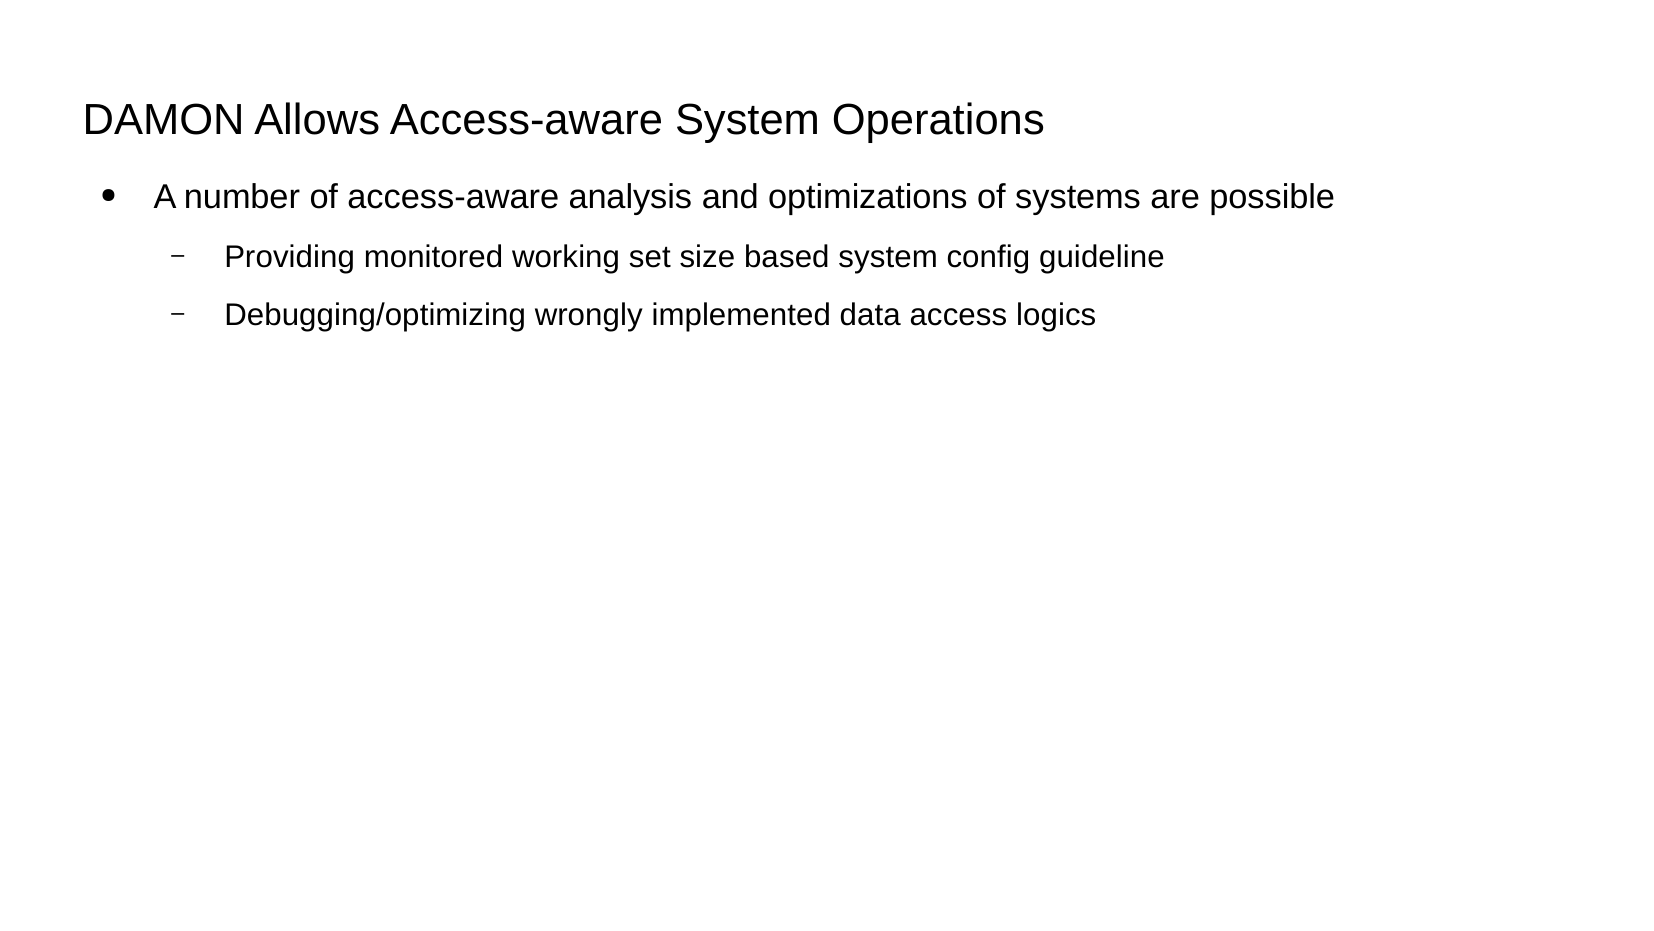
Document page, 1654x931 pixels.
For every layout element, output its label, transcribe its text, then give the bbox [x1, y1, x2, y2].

list A number of access-aware analysis and optimizations of systems are possible Providing monitored working set size based system config guideline Debugging/optimizing wrongly implemented data access logics [82, 177, 1571, 833]
title DAMON Allows Access-aware System Operations [82, 81, 1571, 157]
